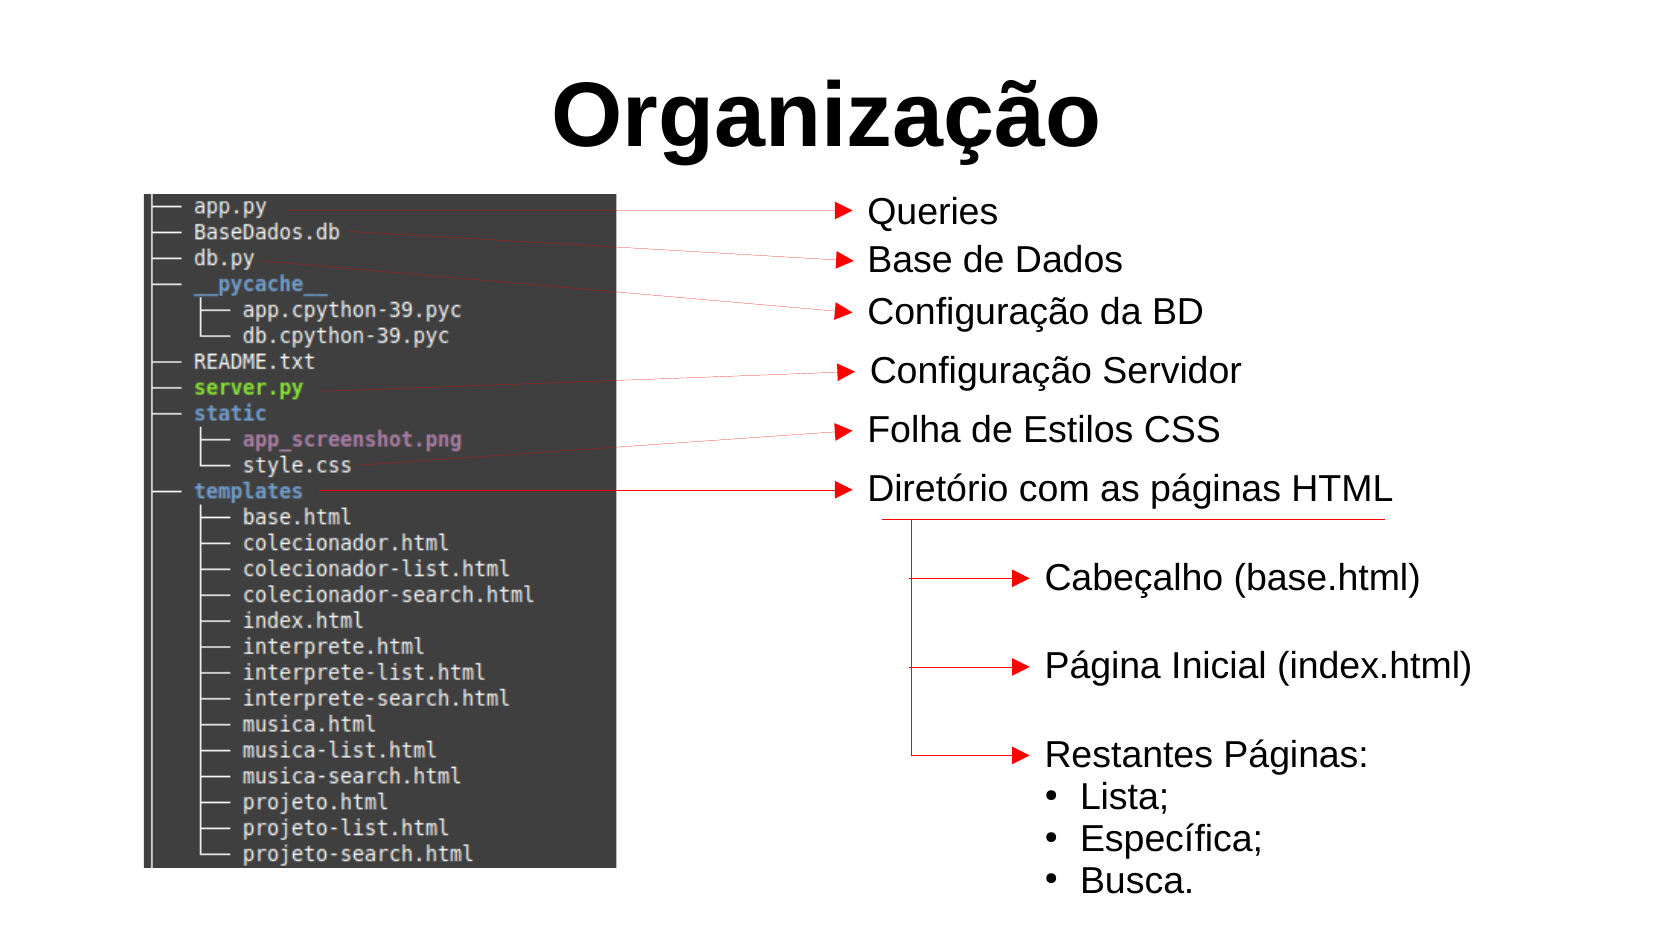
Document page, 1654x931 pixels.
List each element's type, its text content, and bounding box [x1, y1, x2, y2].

text_box Folha de Estilos CSS [852, 401, 1444, 461]
title Organização [82, 37, 1571, 193]
text_box Diretório com as páginas HTML [852, 461, 1444, 520]
text_box Página Inicial (index.html) [1029, 637, 1503, 697]
text_box Cabeçalho (base.html) [1029, 548, 1503, 608]
text_box Configuração da BD [852, 283, 1237, 340]
text_box Restantes Páginas: Lista; Específica; Busca. [1029, 725, 1503, 909]
text_box Queries [852, 183, 1237, 231]
picture [143, 194, 617, 868]
text_box Configuração Servidor [855, 342, 1446, 402]
text_box Base de Dados [852, 231, 1237, 283]
